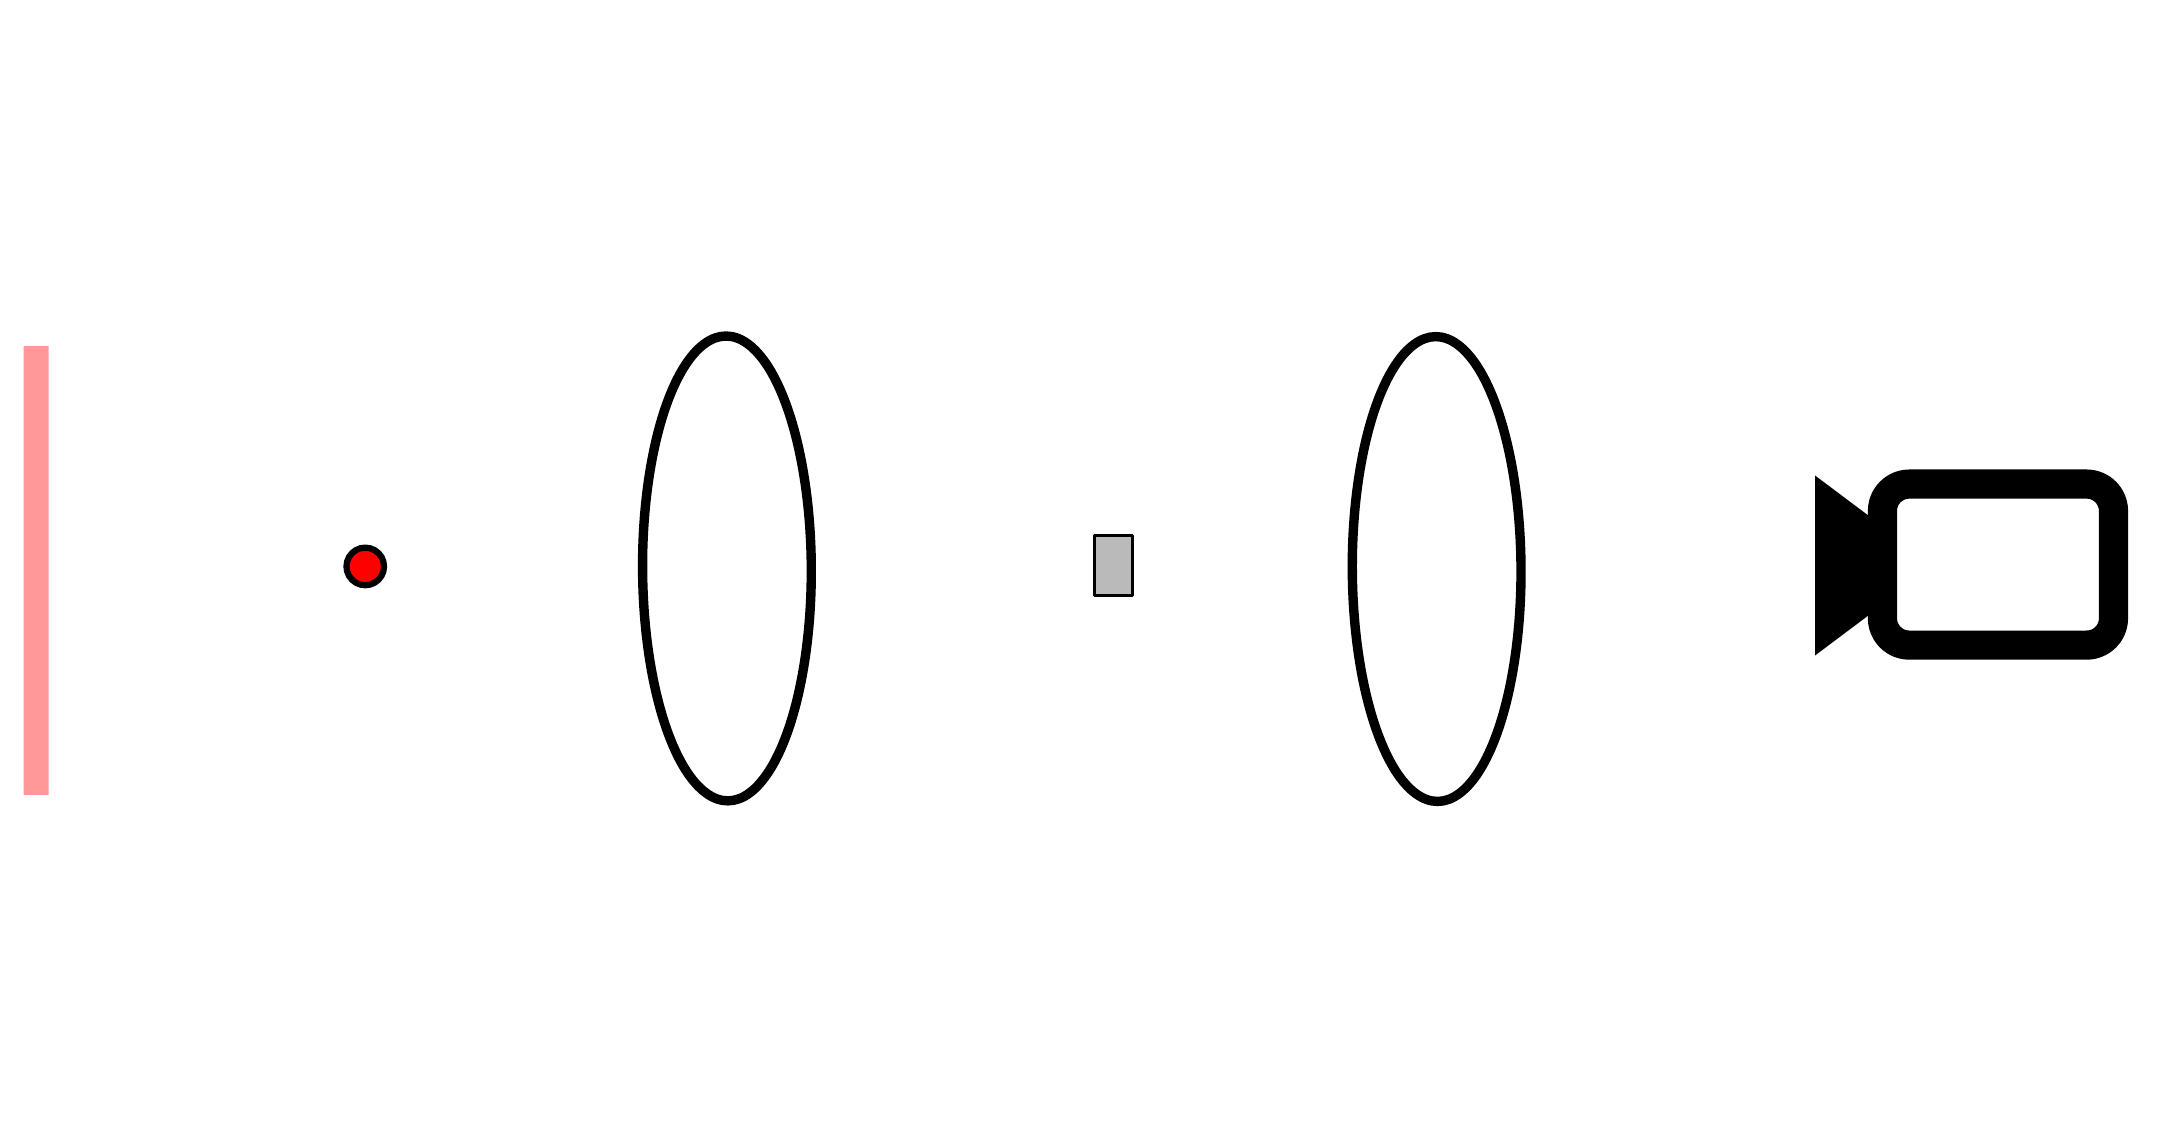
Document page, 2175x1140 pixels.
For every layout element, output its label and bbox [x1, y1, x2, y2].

text_box [1815, 475, 1876, 656]
text_box [642, 336, 812, 801]
text_box [1882, 484, 2114, 646]
text_box [1094, 535, 1133, 596]
text_box [1352, 336, 1522, 802]
text_box [346, 547, 385, 586]
